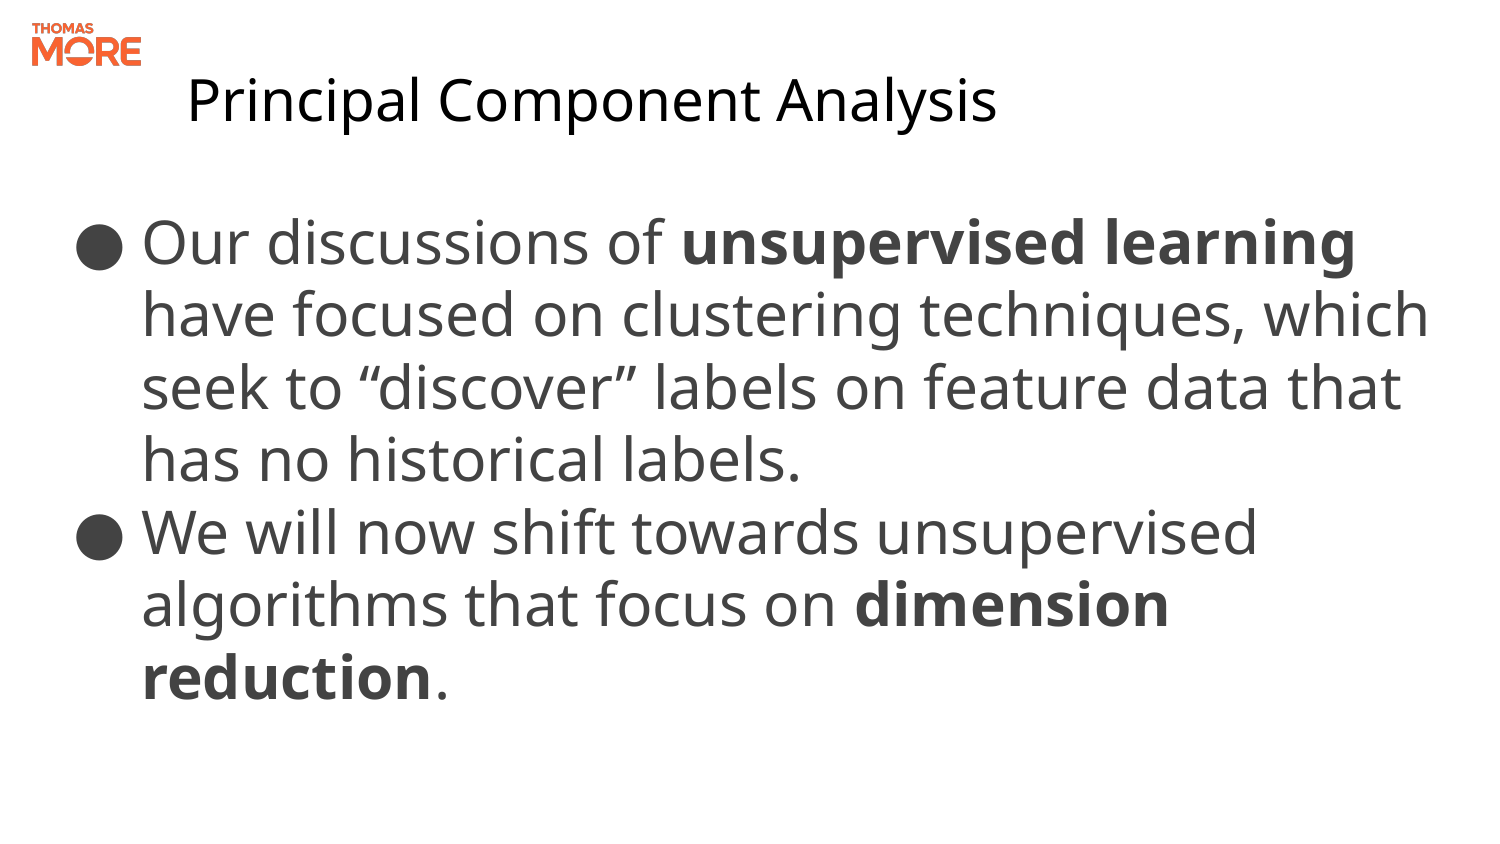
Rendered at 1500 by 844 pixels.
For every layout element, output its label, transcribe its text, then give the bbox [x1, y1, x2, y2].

title Principal Component Analysis [171, 48, 1449, 143]
list Our discussions of unsupervised learning have focused on clustering techniques, which seek to “discover” labels on feature data that has no historical labels. We will now shift towards unsupervised algorithms that focus on dimension reduction. [51, 189, 1476, 750]
picture [22, 13, 151, 76]
